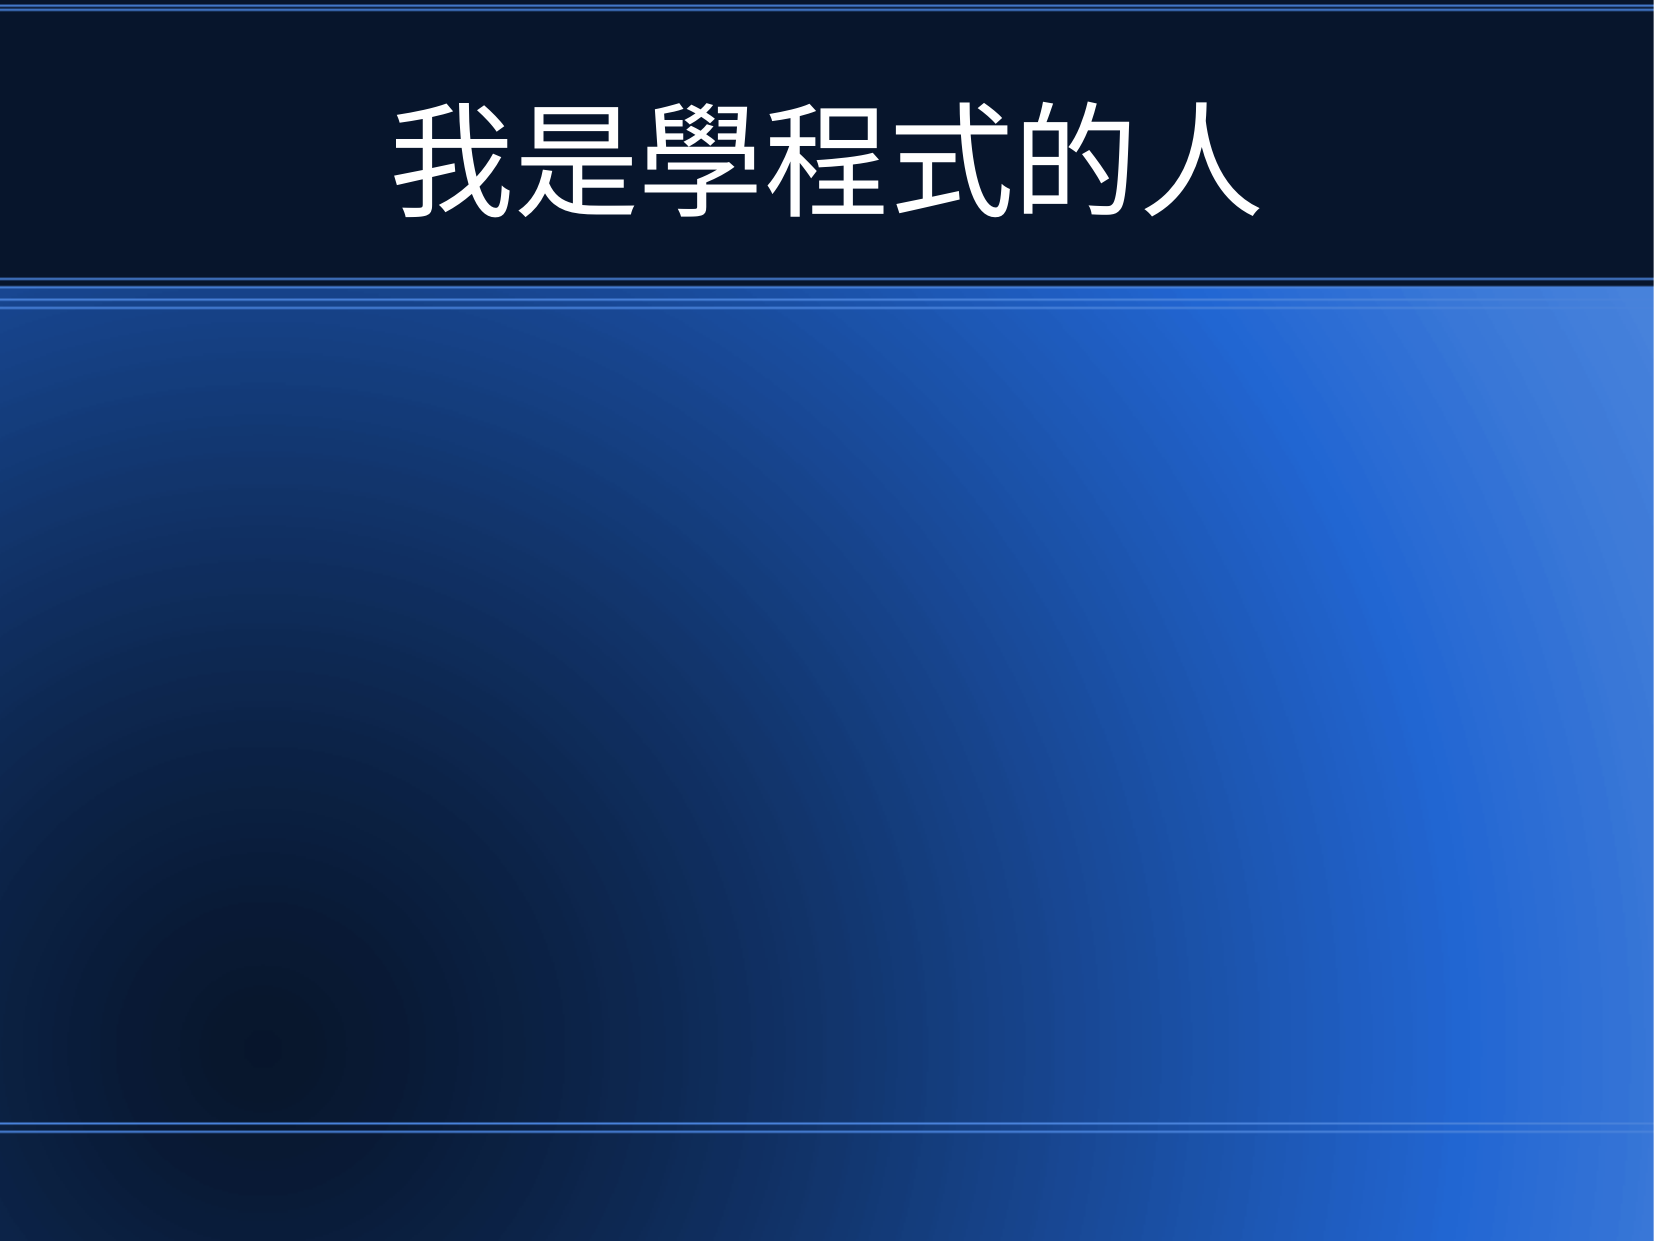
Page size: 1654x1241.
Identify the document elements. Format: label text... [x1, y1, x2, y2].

title 我是學程式的人 [82, 49, 1571, 257]
picture [0, 0, 1654, 1241]
